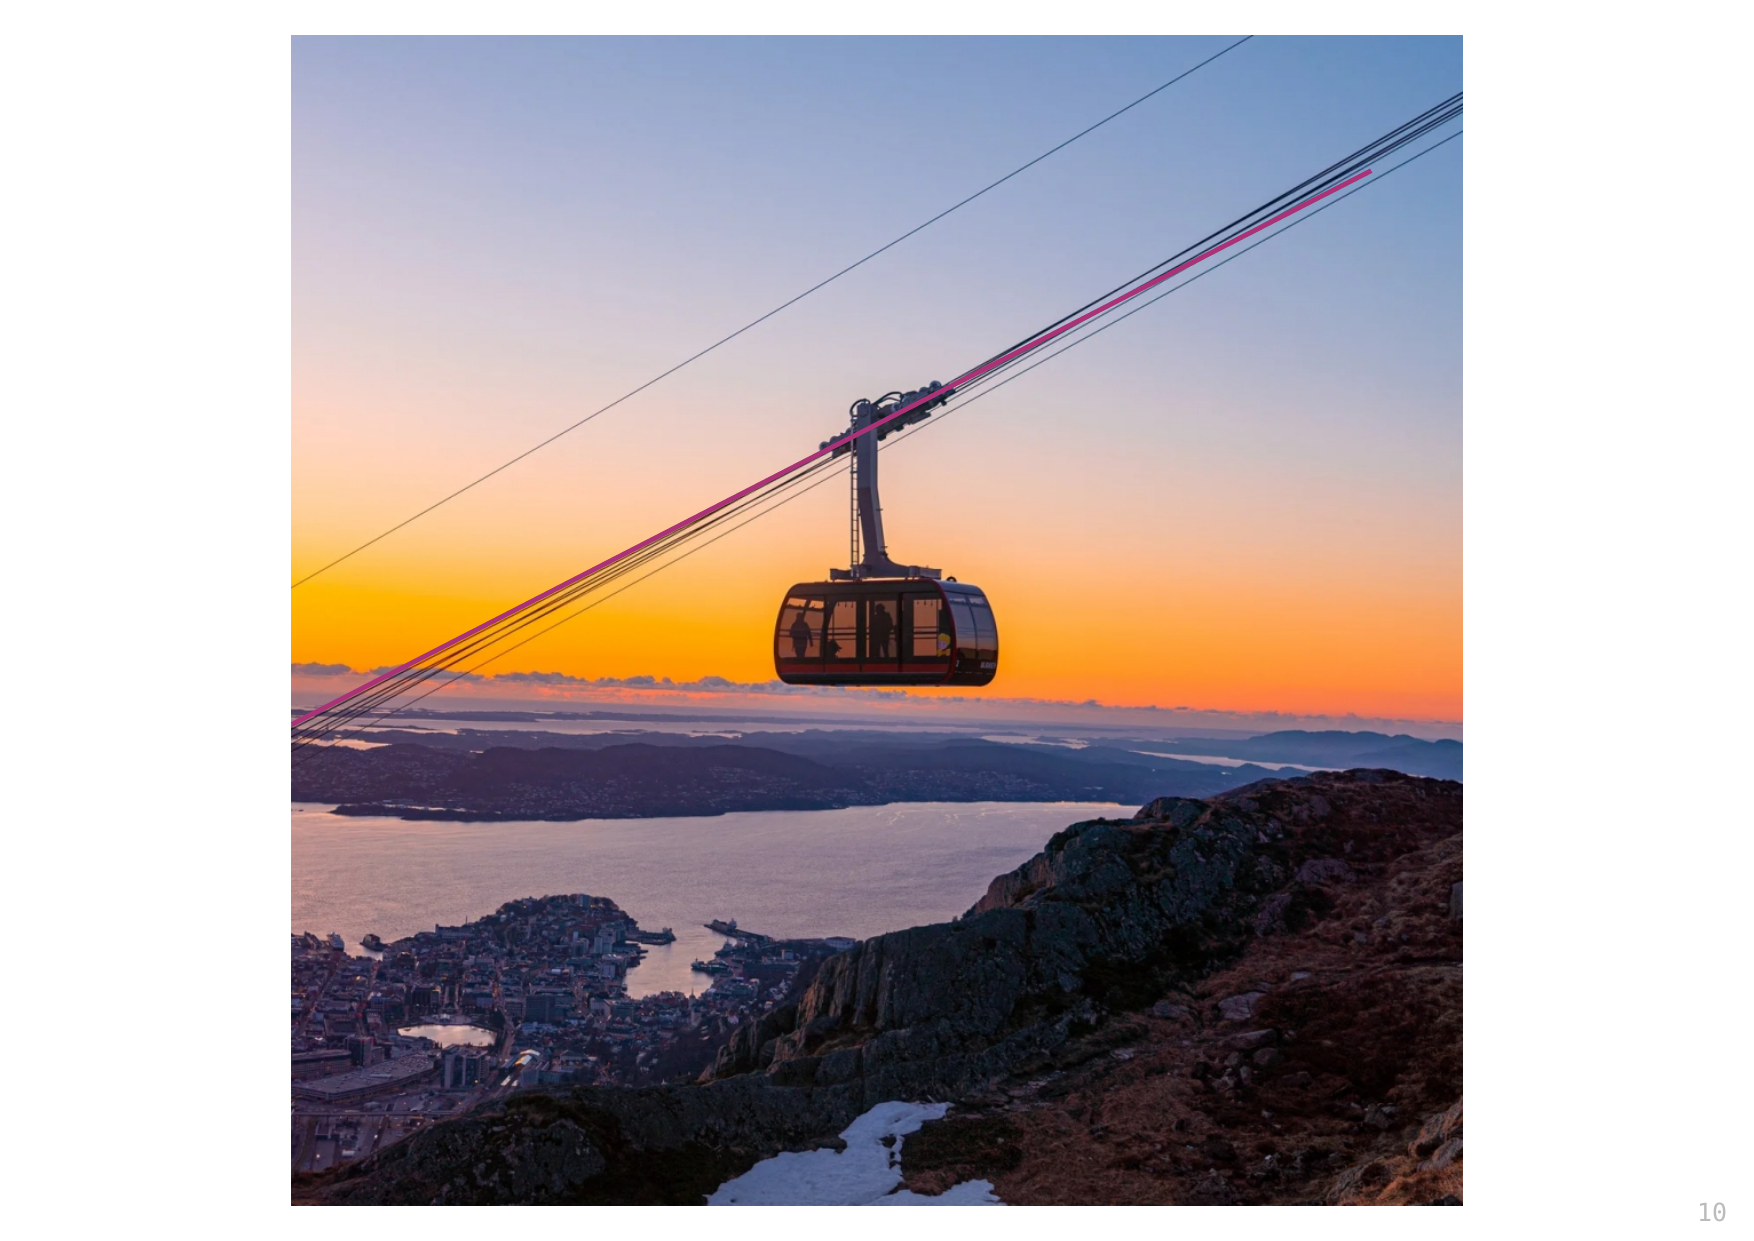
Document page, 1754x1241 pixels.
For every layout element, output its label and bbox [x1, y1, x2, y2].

picture [291, 35, 1463, 1206]
